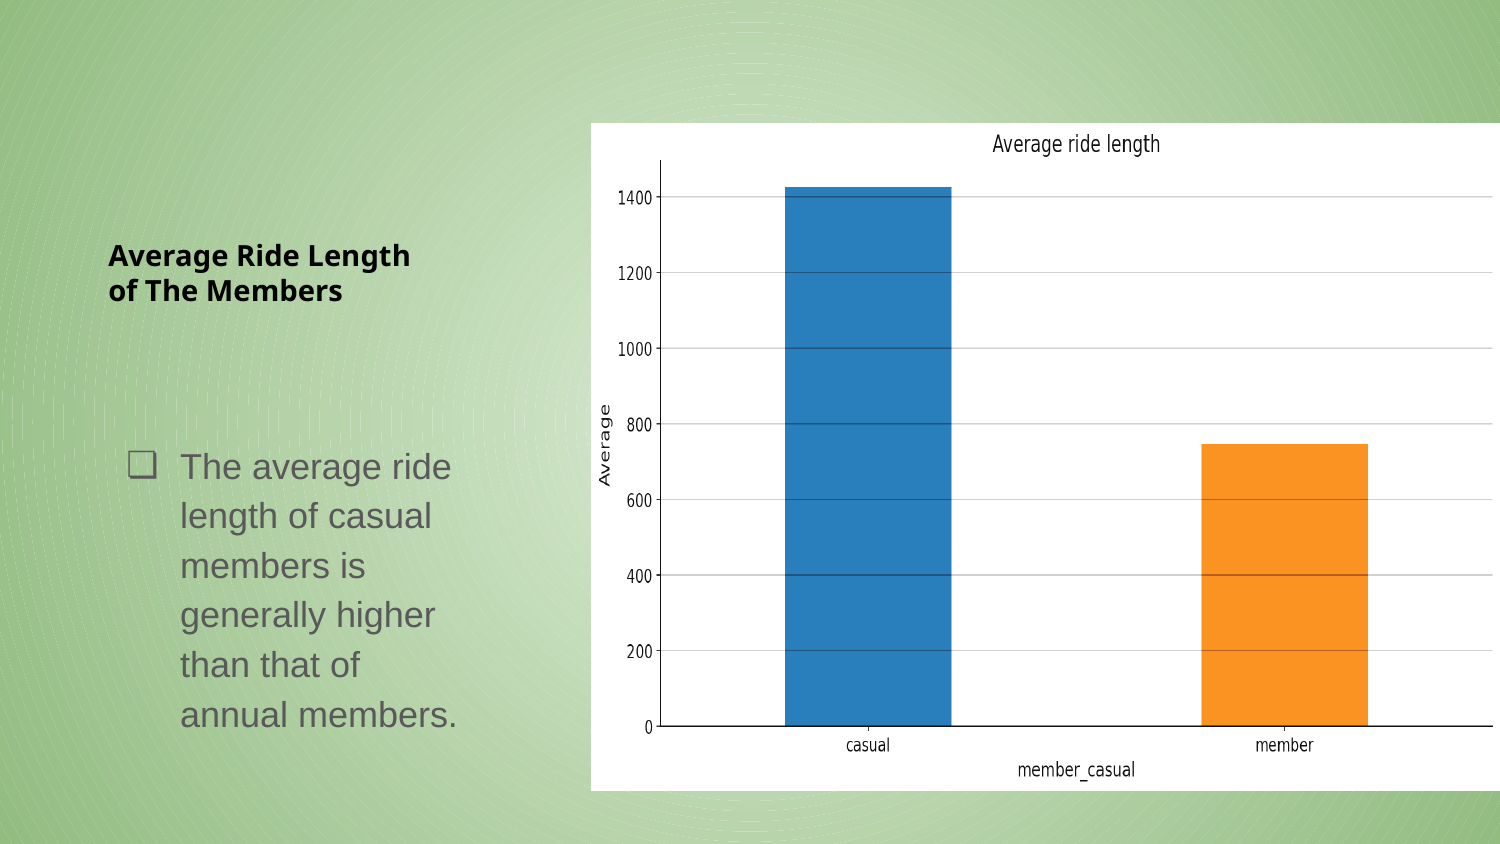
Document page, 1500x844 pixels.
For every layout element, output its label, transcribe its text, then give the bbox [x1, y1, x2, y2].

title Average Ride Length of The Members [93, 222, 427, 325]
list The average ride length of casual members is generally higher than that of annual members. [93, 421, 480, 791]
picture [591, 123, 1500, 791]
